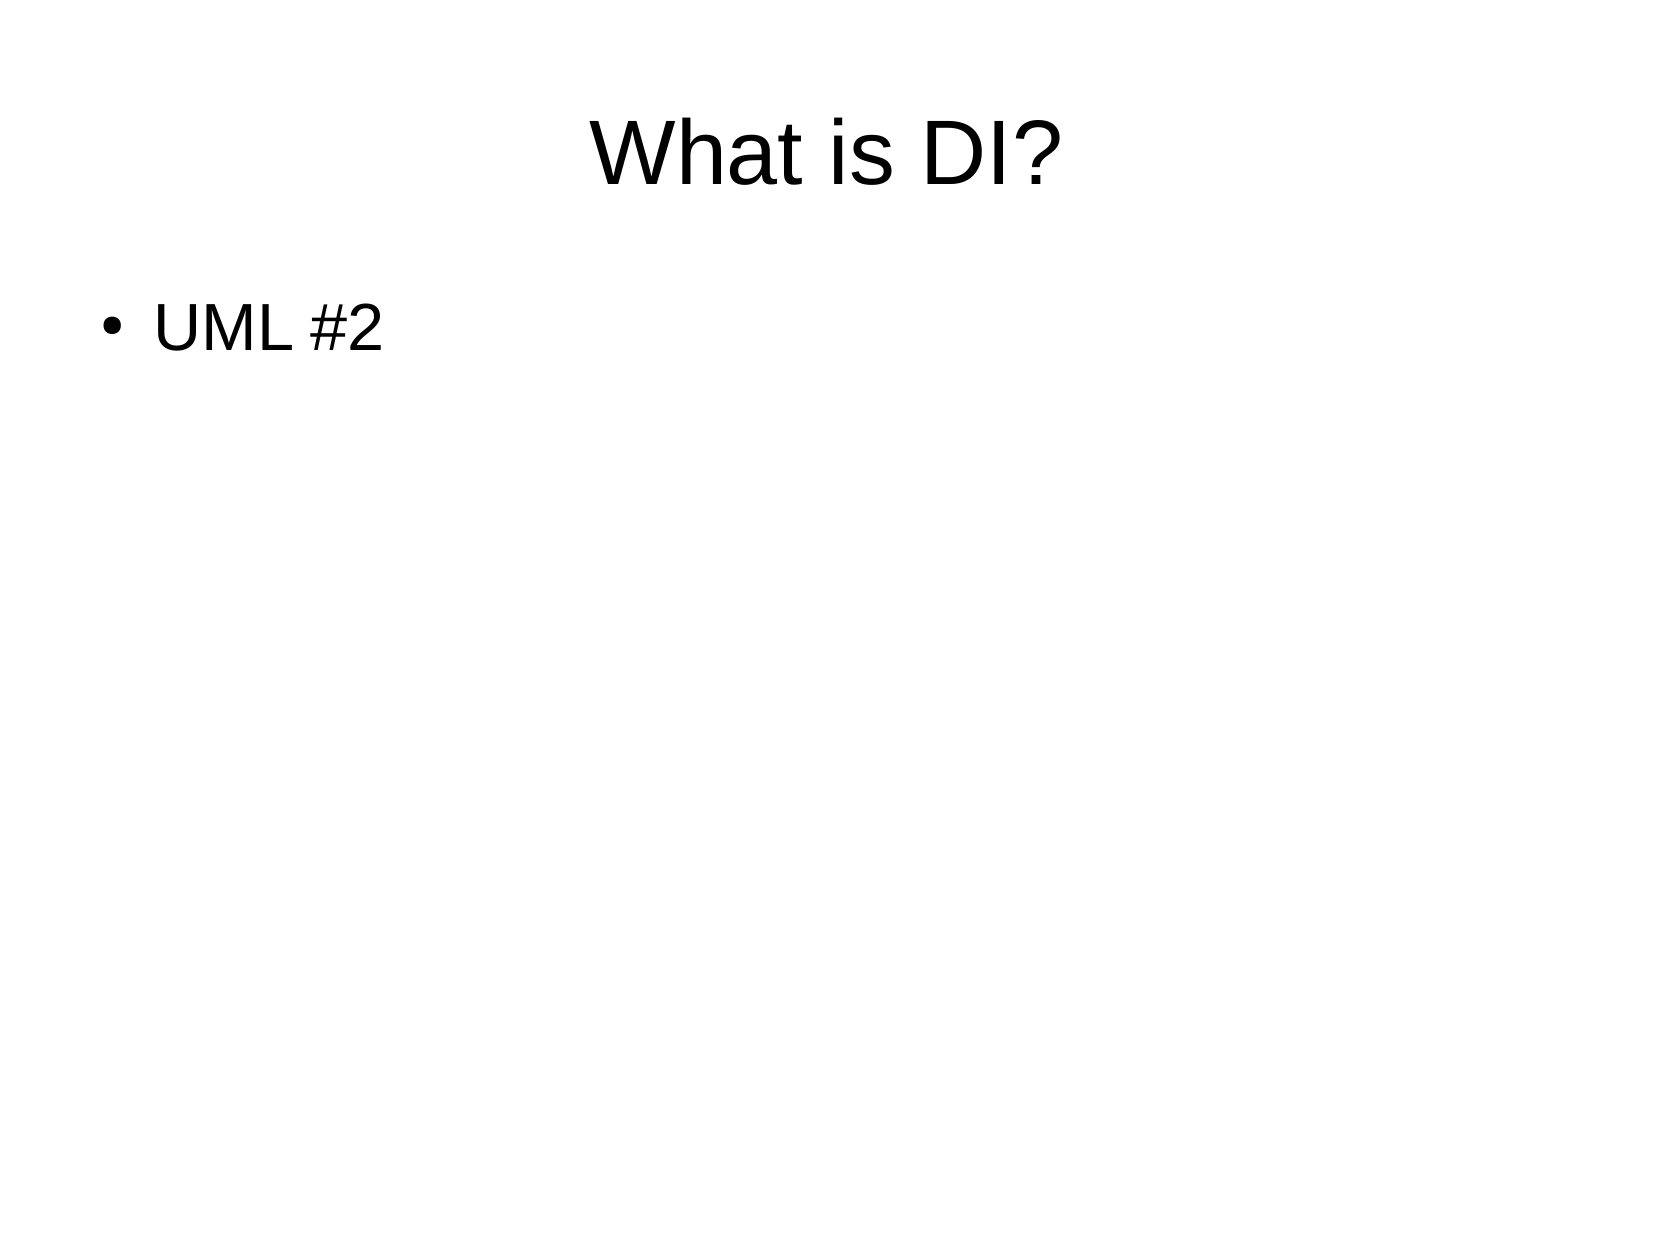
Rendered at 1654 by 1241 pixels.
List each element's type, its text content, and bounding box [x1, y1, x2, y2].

title What is DI? [82, 49, 1571, 257]
list UML #2 [82, 290, 1538, 1010]
